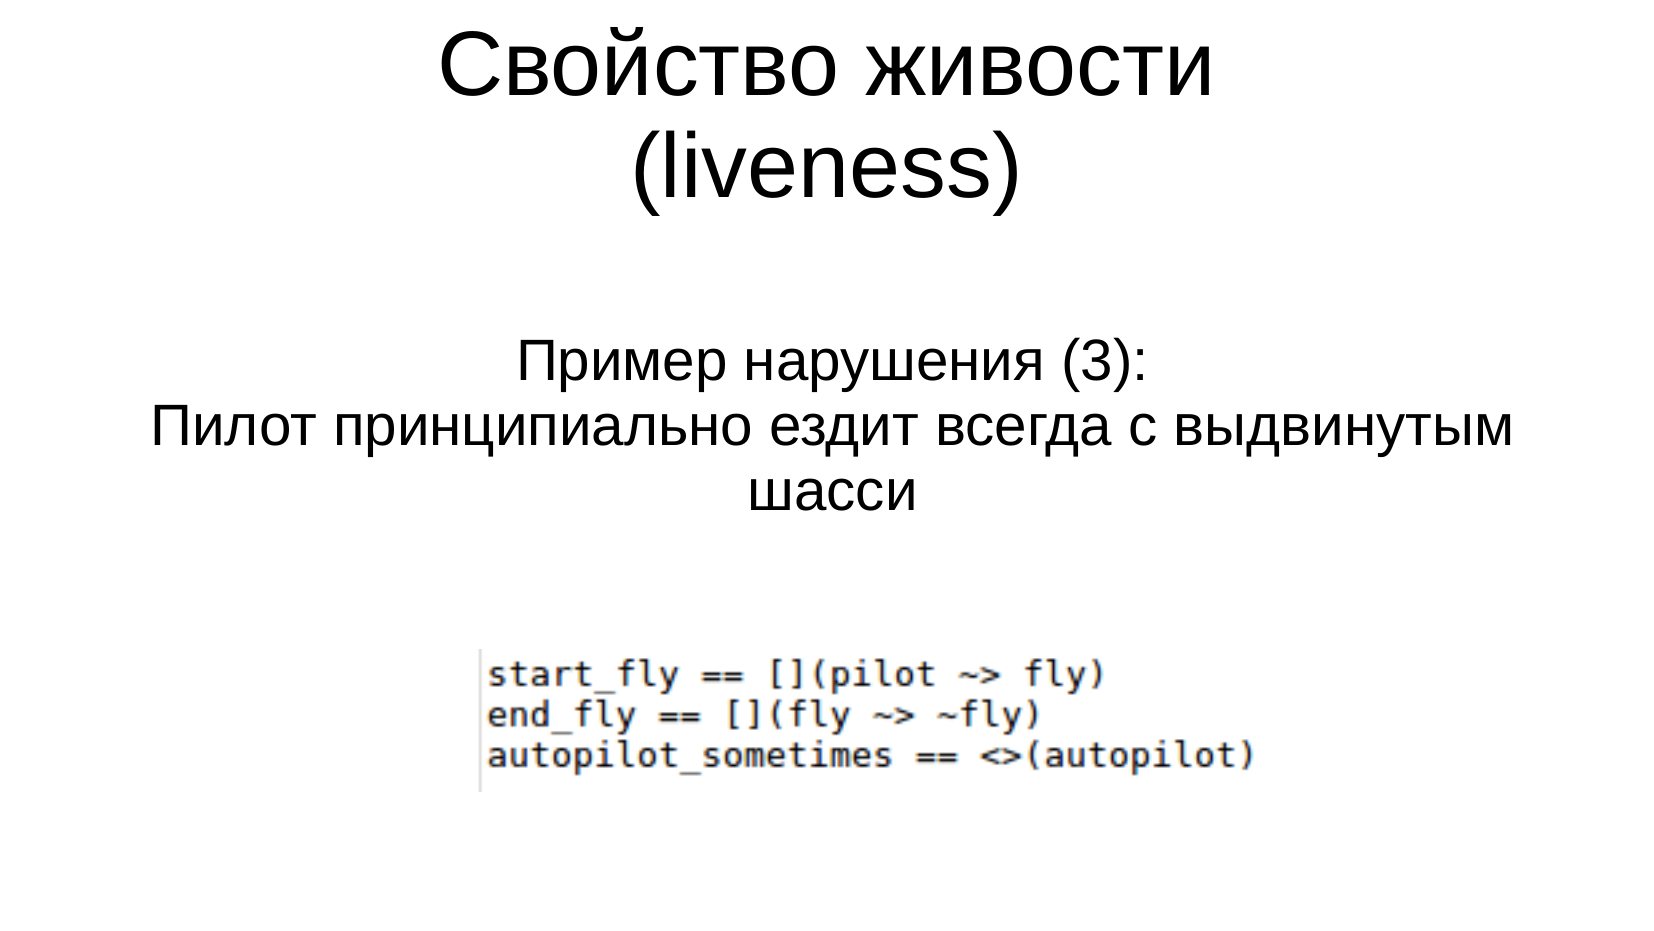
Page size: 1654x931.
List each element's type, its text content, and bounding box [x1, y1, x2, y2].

title Свойство живости (liveness) [82, 12, 1571, 218]
title Пример нарушения (3): Пилот принципиально ездит всегда с выдвинутым шасси [88, 327, 1577, 523]
picture [477, 649, 1270, 792]
